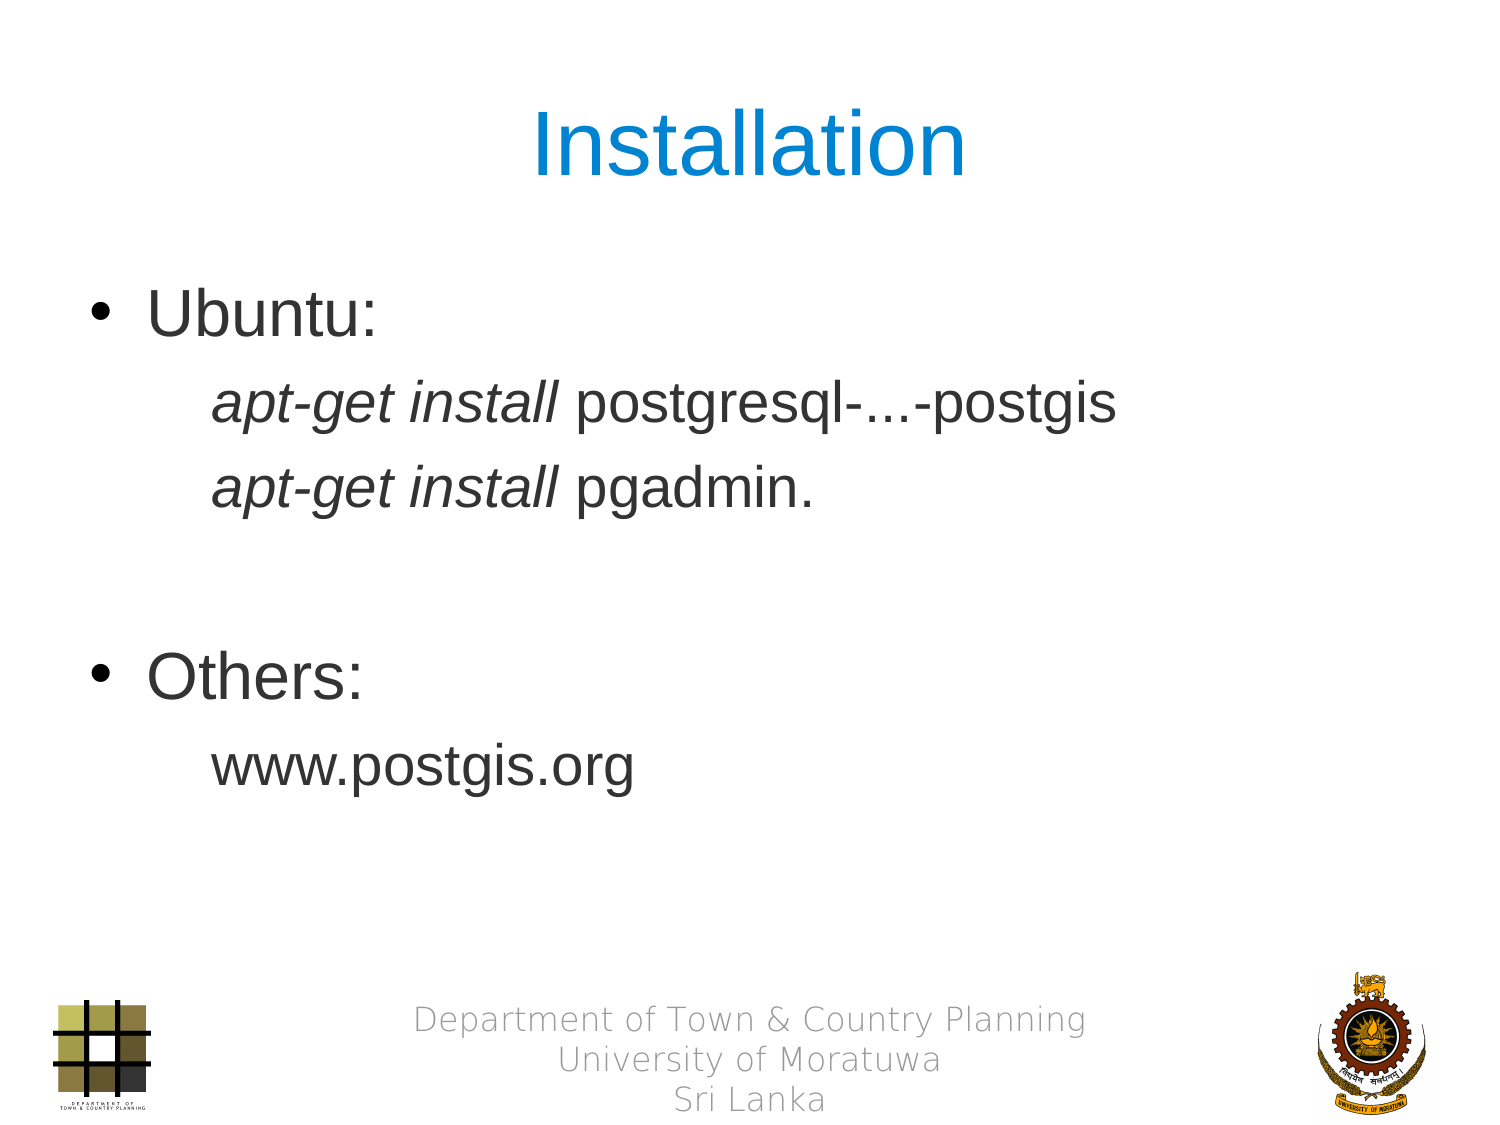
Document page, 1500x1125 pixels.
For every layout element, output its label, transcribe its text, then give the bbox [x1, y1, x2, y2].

picture [53, 1000, 151, 1110]
title Installation [75, 45, 1426, 233]
list Ubuntu: apt-get install postgresql-...-postgis apt-get install pgadmin. Others: www.postgis.org [75, 262, 1426, 916]
picture [1312, 966, 1435, 1125]
